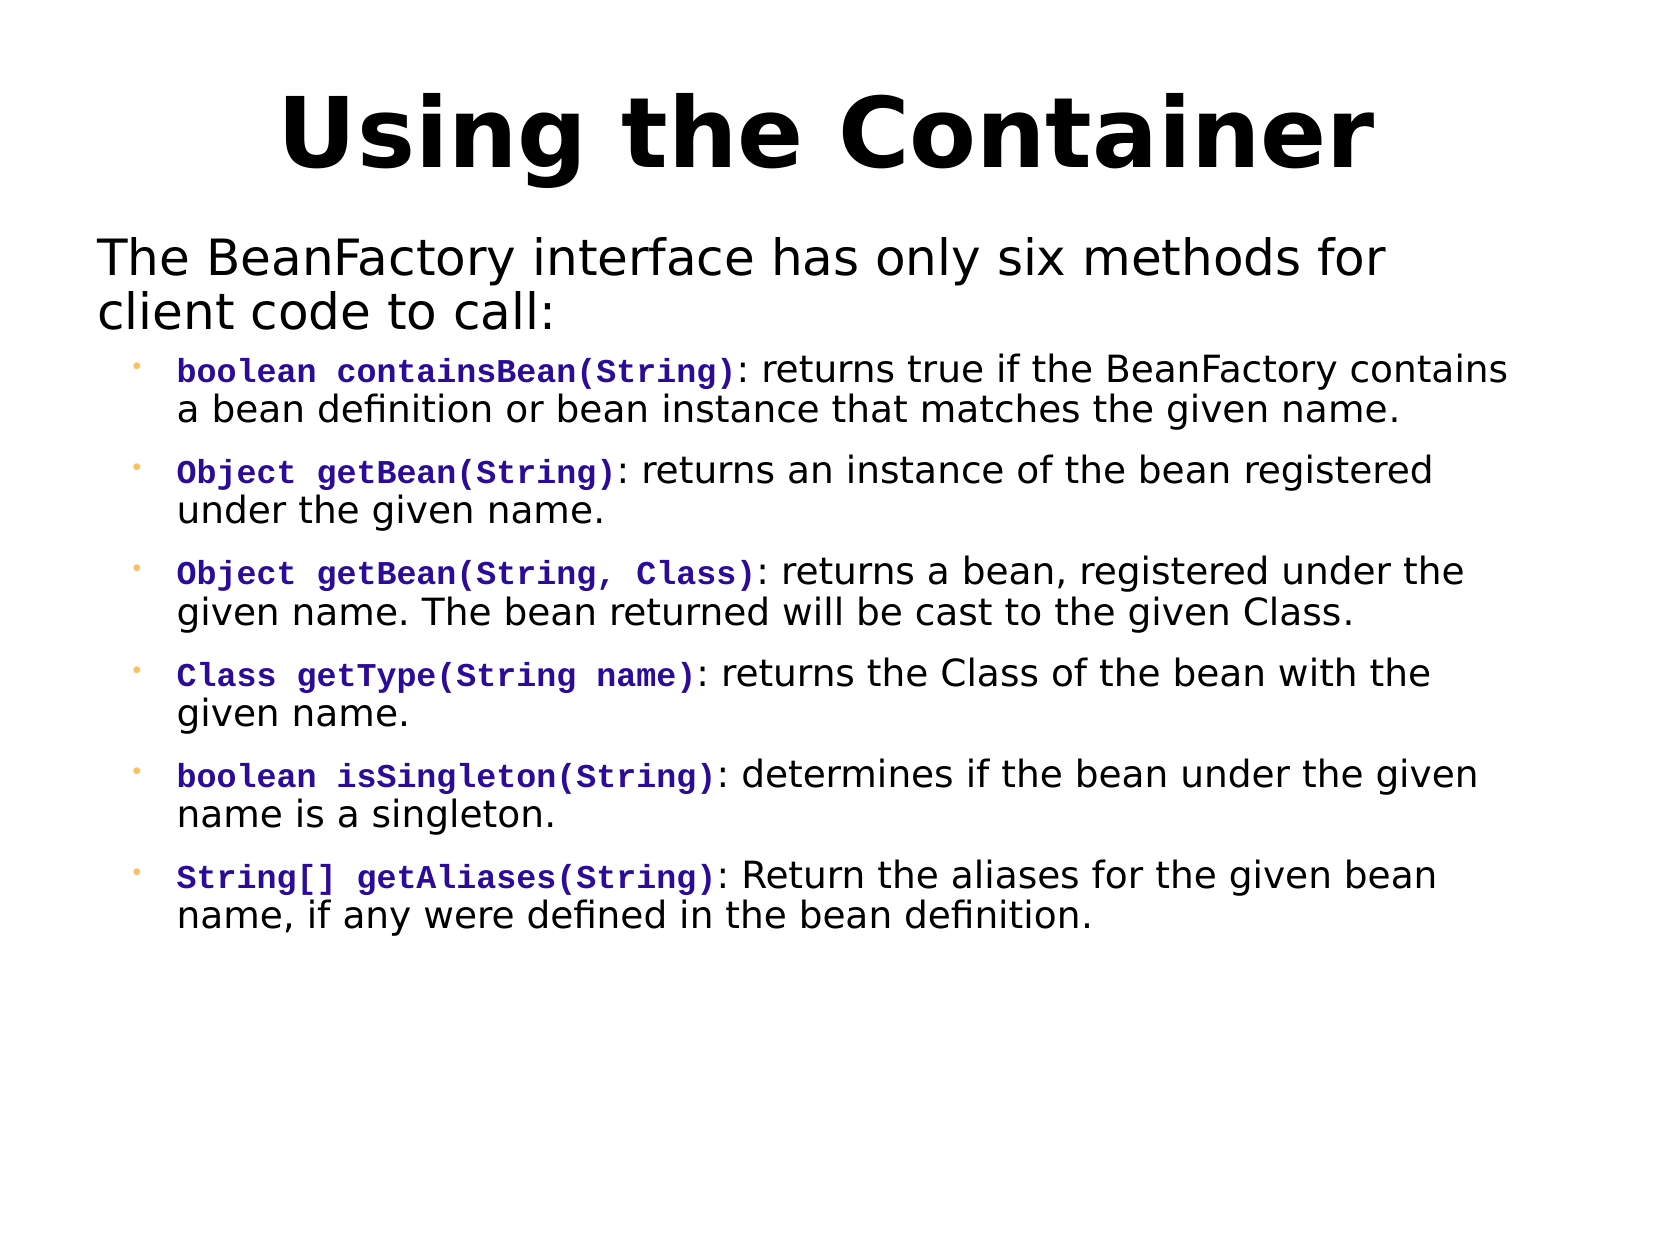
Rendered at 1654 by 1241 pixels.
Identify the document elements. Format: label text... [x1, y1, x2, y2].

list The BeanFactory interface has only six methods for client code to call: boolean containsBean(String): returns true if the BeanFactory contains a bean definition or bean instance that matches the given name. Object getBean(String): returns an instance of the bean registered under the given name. Object getBean(String, Class): returns a bean, registered under the given name. The bean returned will be cast to the given Class. Class getType(String name): returns the Class of the bean with the given name. boolean isSingleton(String): determines if the bean under the given name is a singleton. String[] getAliases(String): Return the aliases for the given bean name, if any were defined in the bean definition. [82, 225, 1538, 1186]
title Using the Container [82, 49, 1571, 196]
